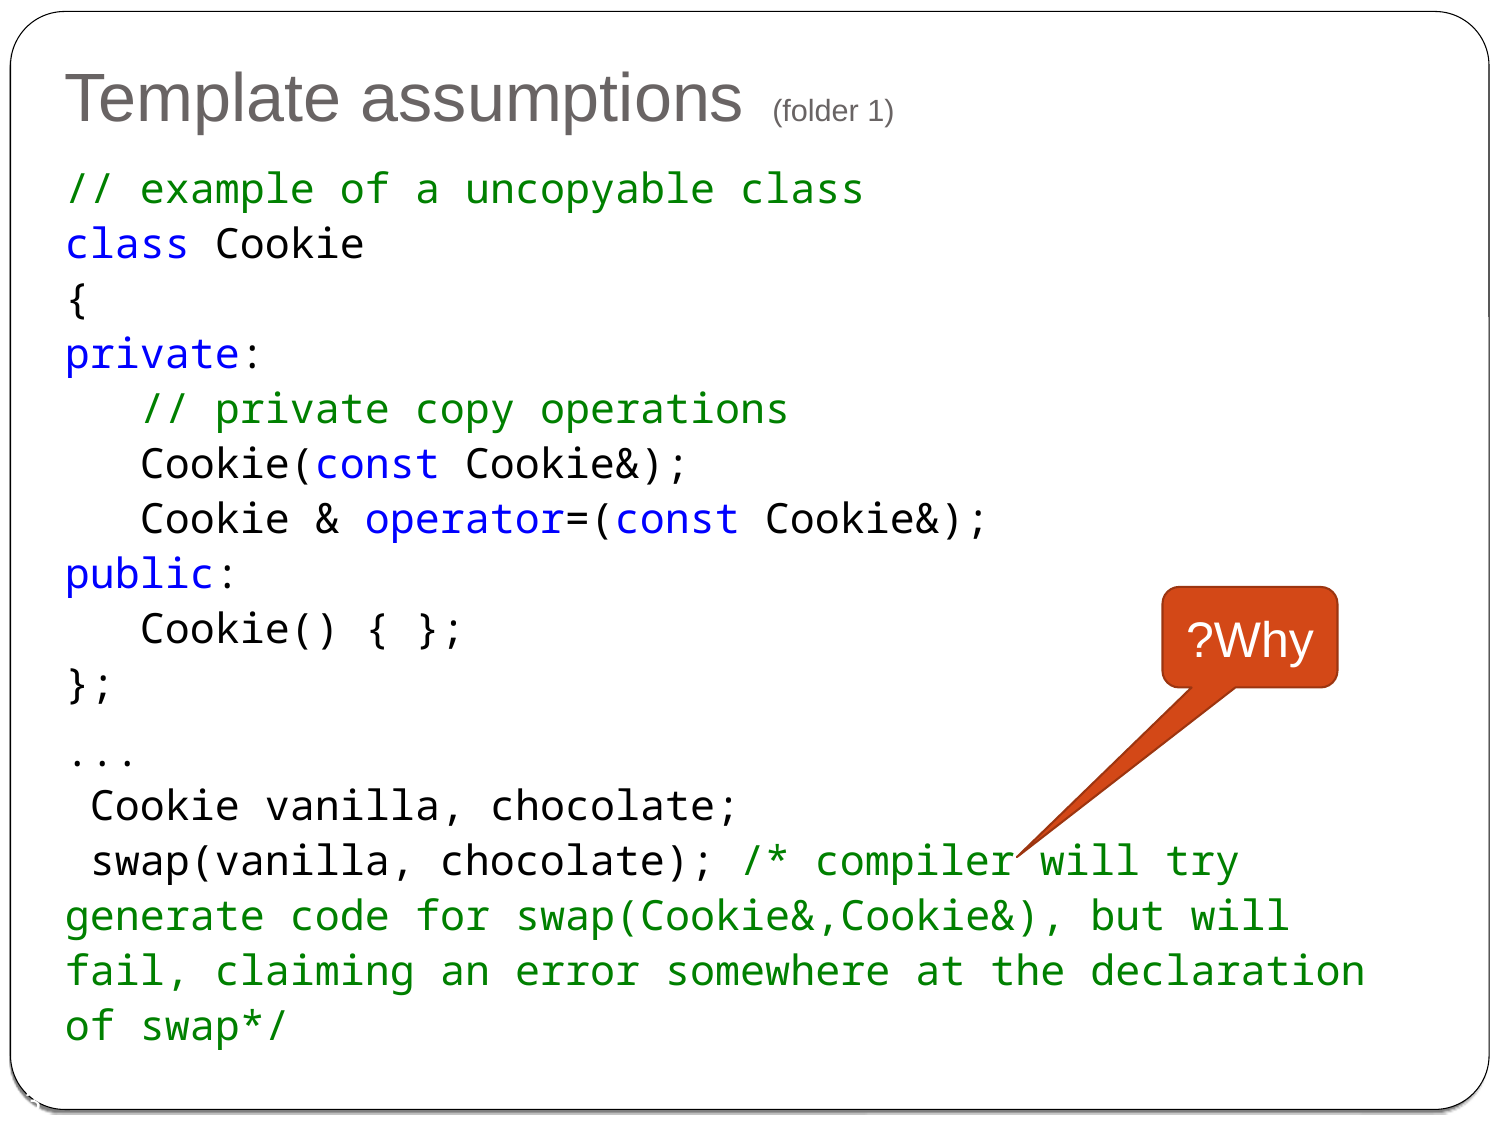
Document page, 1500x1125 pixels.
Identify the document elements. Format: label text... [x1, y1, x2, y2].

slide_number <number> [0, 1074, 50, 1125]
list // example of a uncopyable class class Cookie { private: // private copy operations Cookie(const Cookie&); Cookie & operator=(const Cookie&); public: Cookie() { }; }; ... Cookie vanilla, chocolate; swap(vanilla, chocolate); /* compiler will try generate code for swap(Cookie&,Cookie&), but will fail, claiming an error somewhere at the declaration of swap*/ [50, 149, 1450, 1088]
text_box Why? [1016, 586, 1338, 858]
title Template assumptions (folder 1) [50, 45, 1450, 149]
